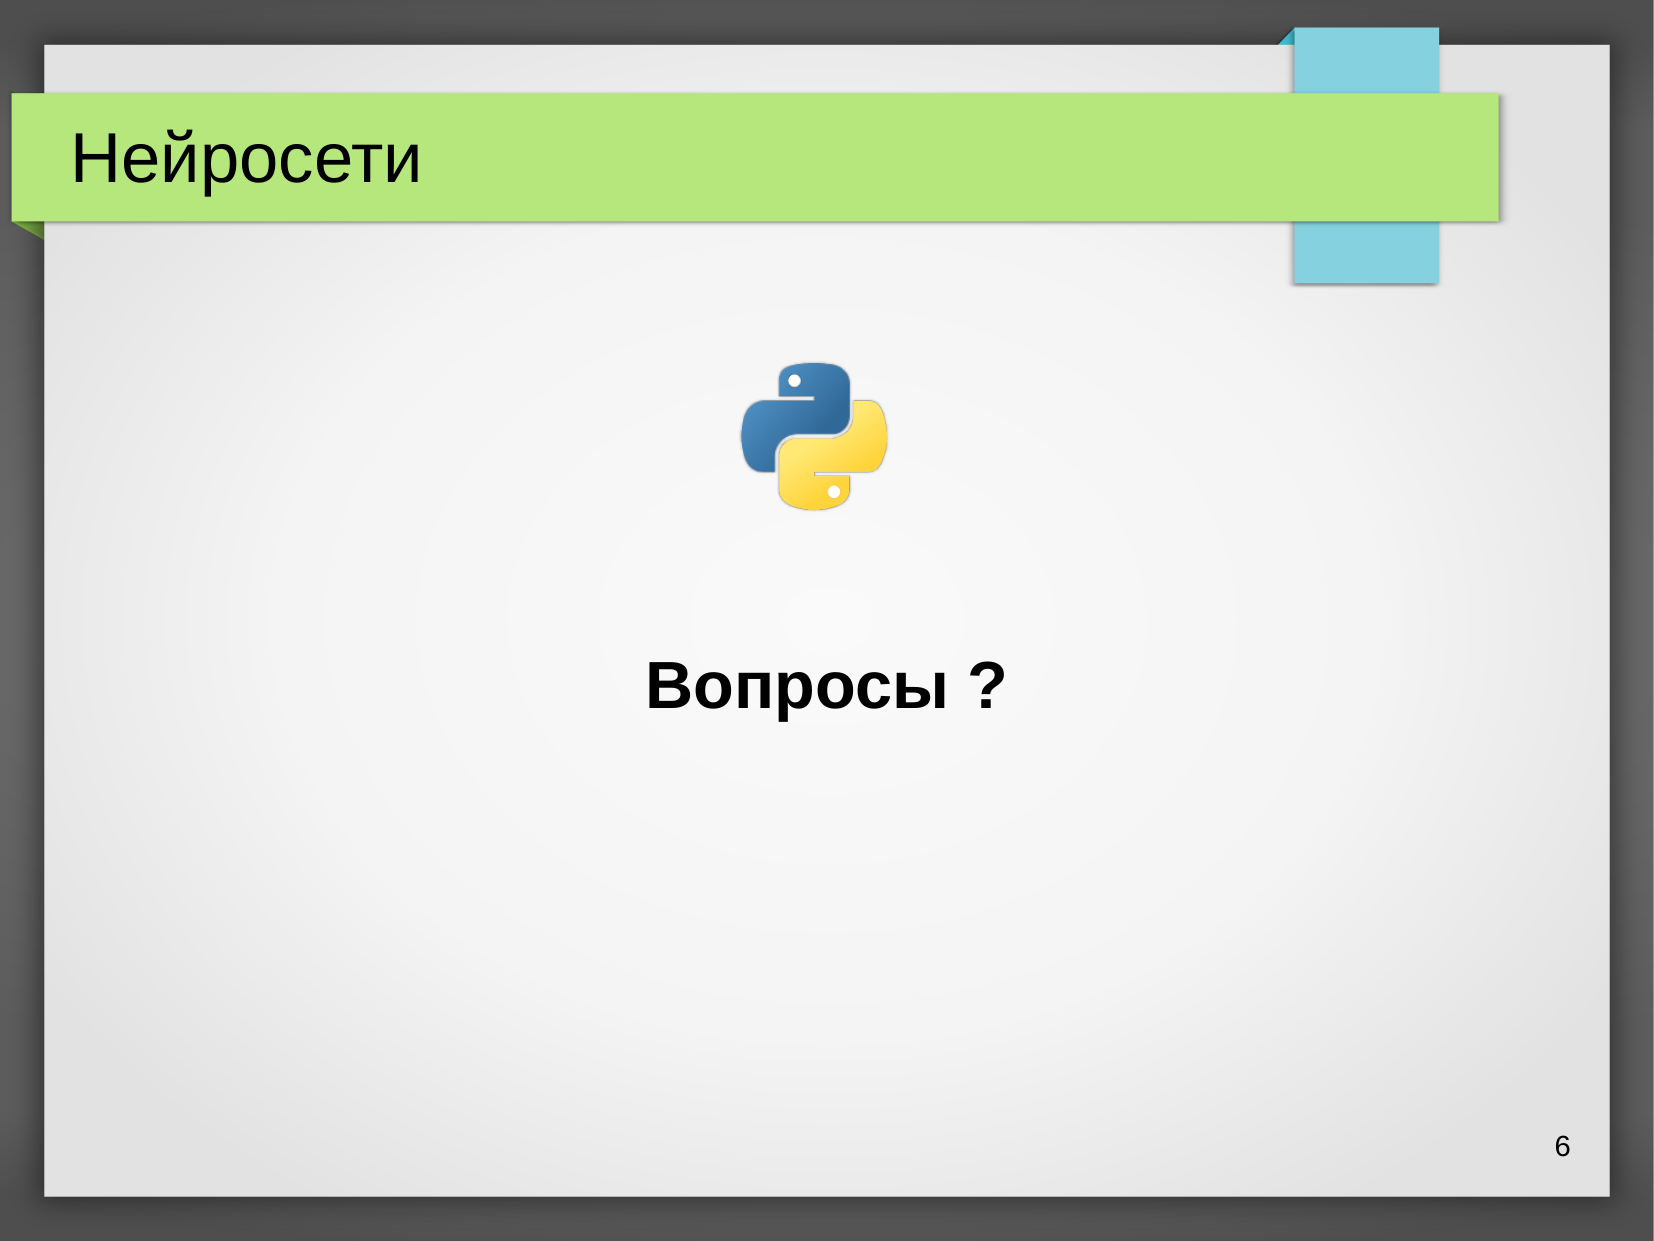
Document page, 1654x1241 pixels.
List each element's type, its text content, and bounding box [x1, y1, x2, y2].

picture [0, 0, 1654, 1241]
title Нейросети [70, 118, 1205, 199]
subtitle Вопросы ? [82, 236, 1571, 1134]
